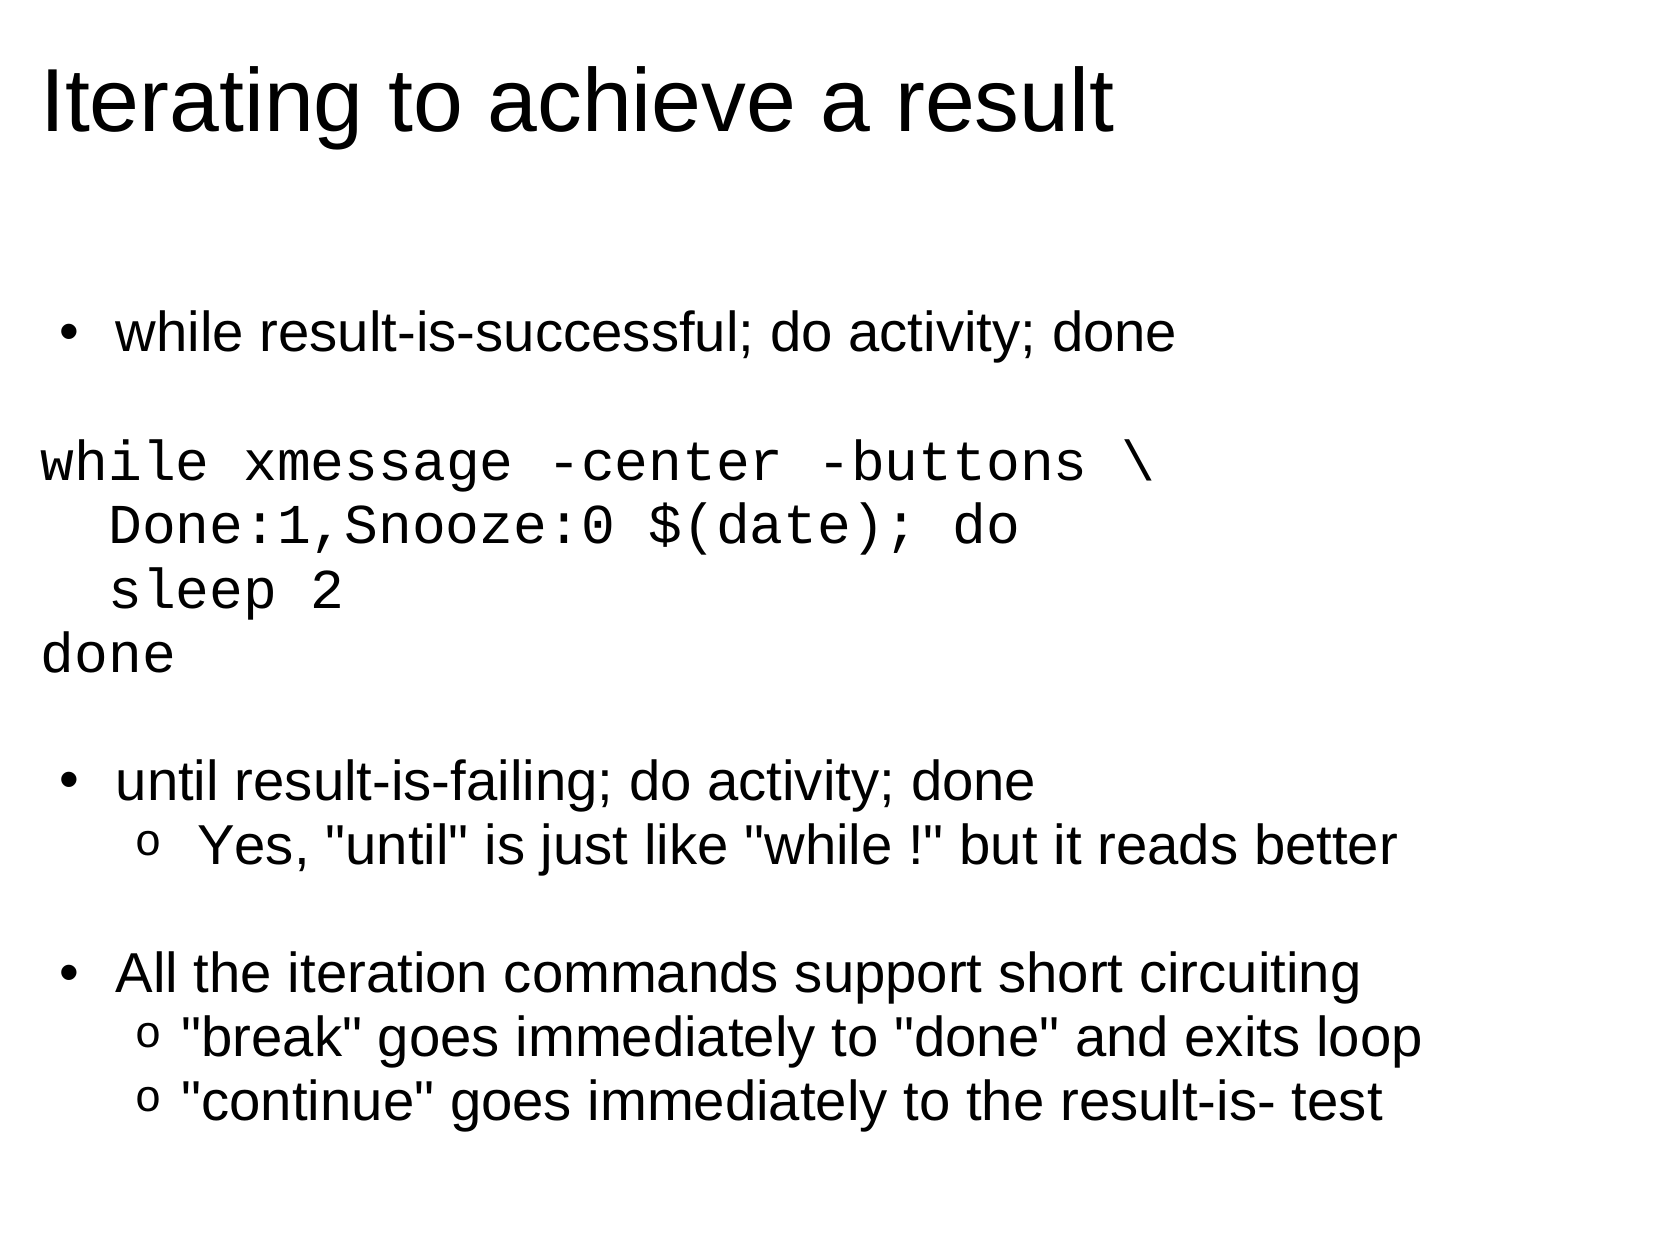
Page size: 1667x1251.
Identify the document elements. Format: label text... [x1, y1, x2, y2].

list while result-is-successful; do activity; done while xmessage -center -buttons \ Done:1,Snooze:0 $(date); do sleep 2 done until result-is-failing; do activity; done Yes, "until" is just like "while !" but it reads better All the iteration commands support short circuiting "break" goes immediately to "done" and exits loop "continue" goes immediately to the result-is- test [40, 300, 1626, 1238]
title Iterating to achieve a result [40, 50, 1627, 201]
